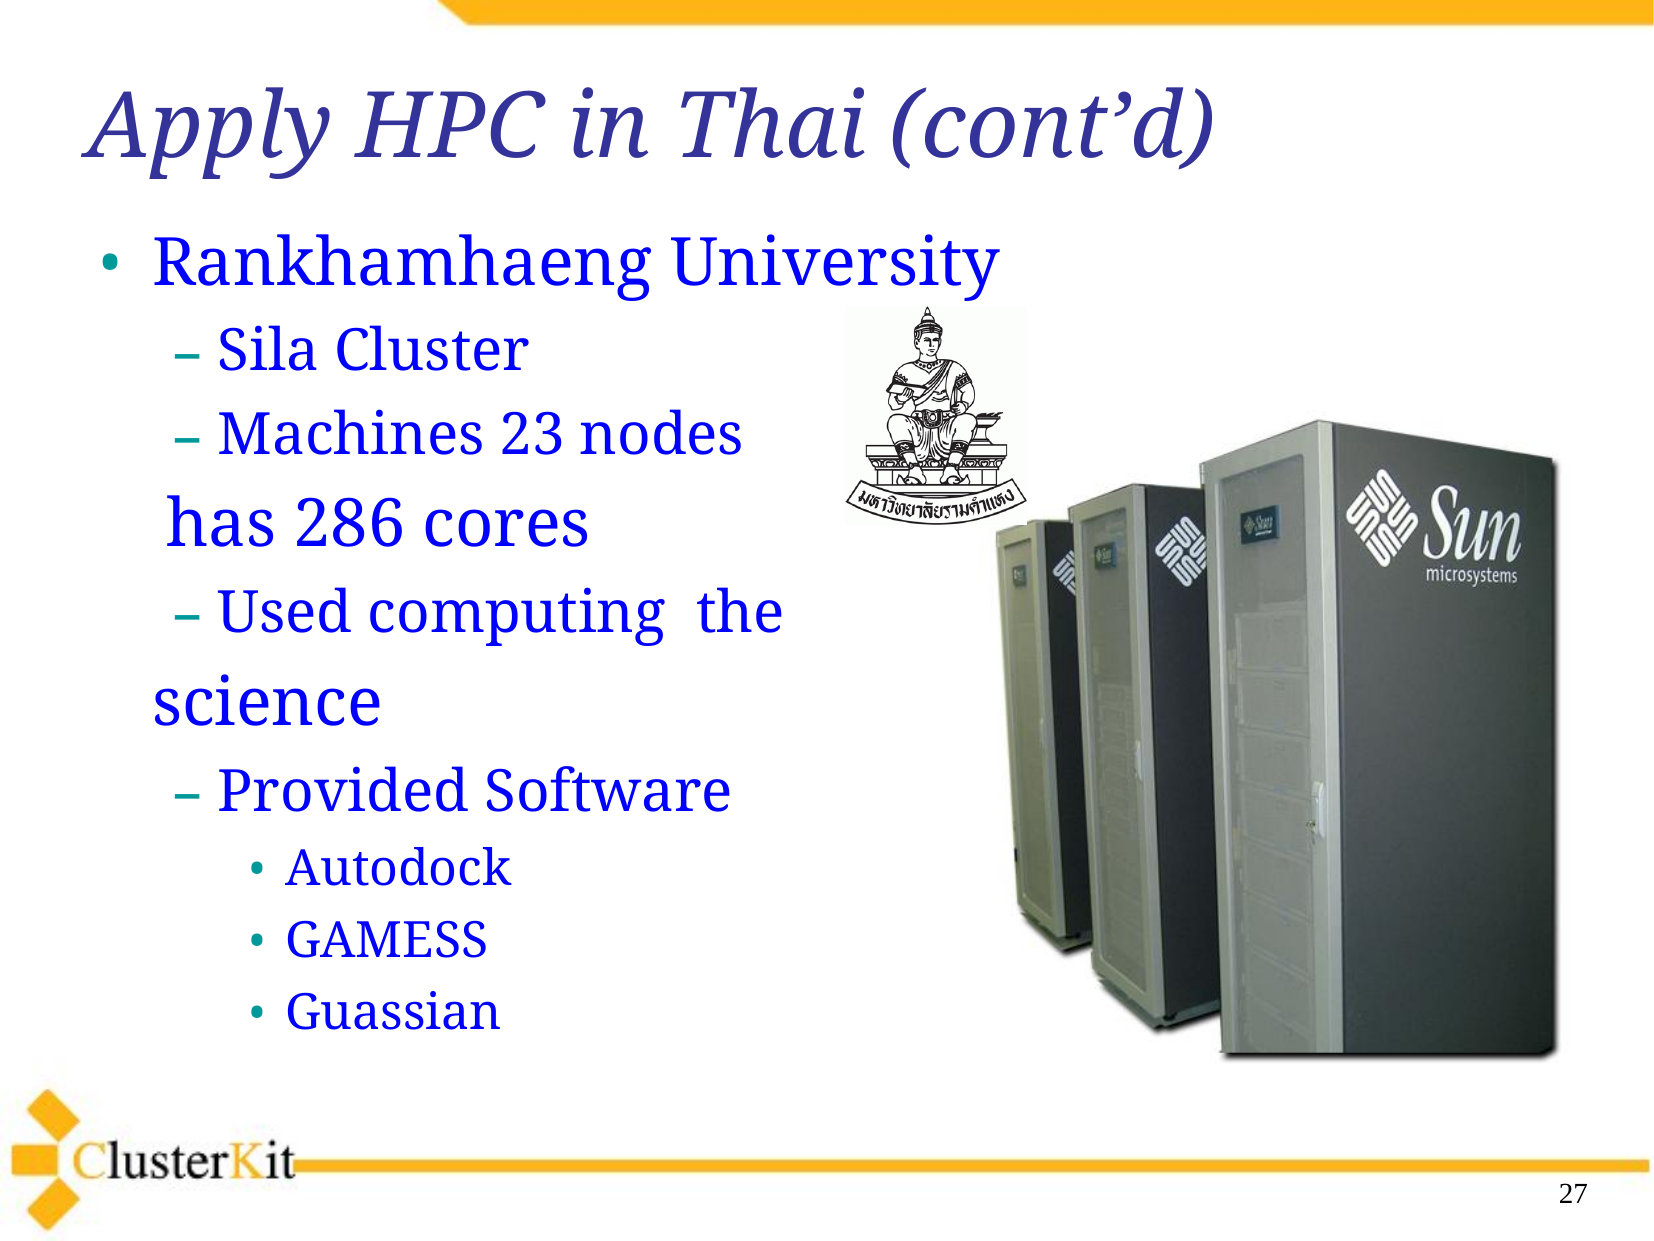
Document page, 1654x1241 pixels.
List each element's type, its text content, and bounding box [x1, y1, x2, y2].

text_box Apply HPC in Thai (cont’d) [71, 20, 1560, 228]
picture [0, 0, 1654, 1241]
text_box Rankhamhaeng University Sila Cluster Machines 23 nodes has 286 cores Used computing the science Provided Software Autodock GAMESS Guassian [82, 213, 1571, 1033]
